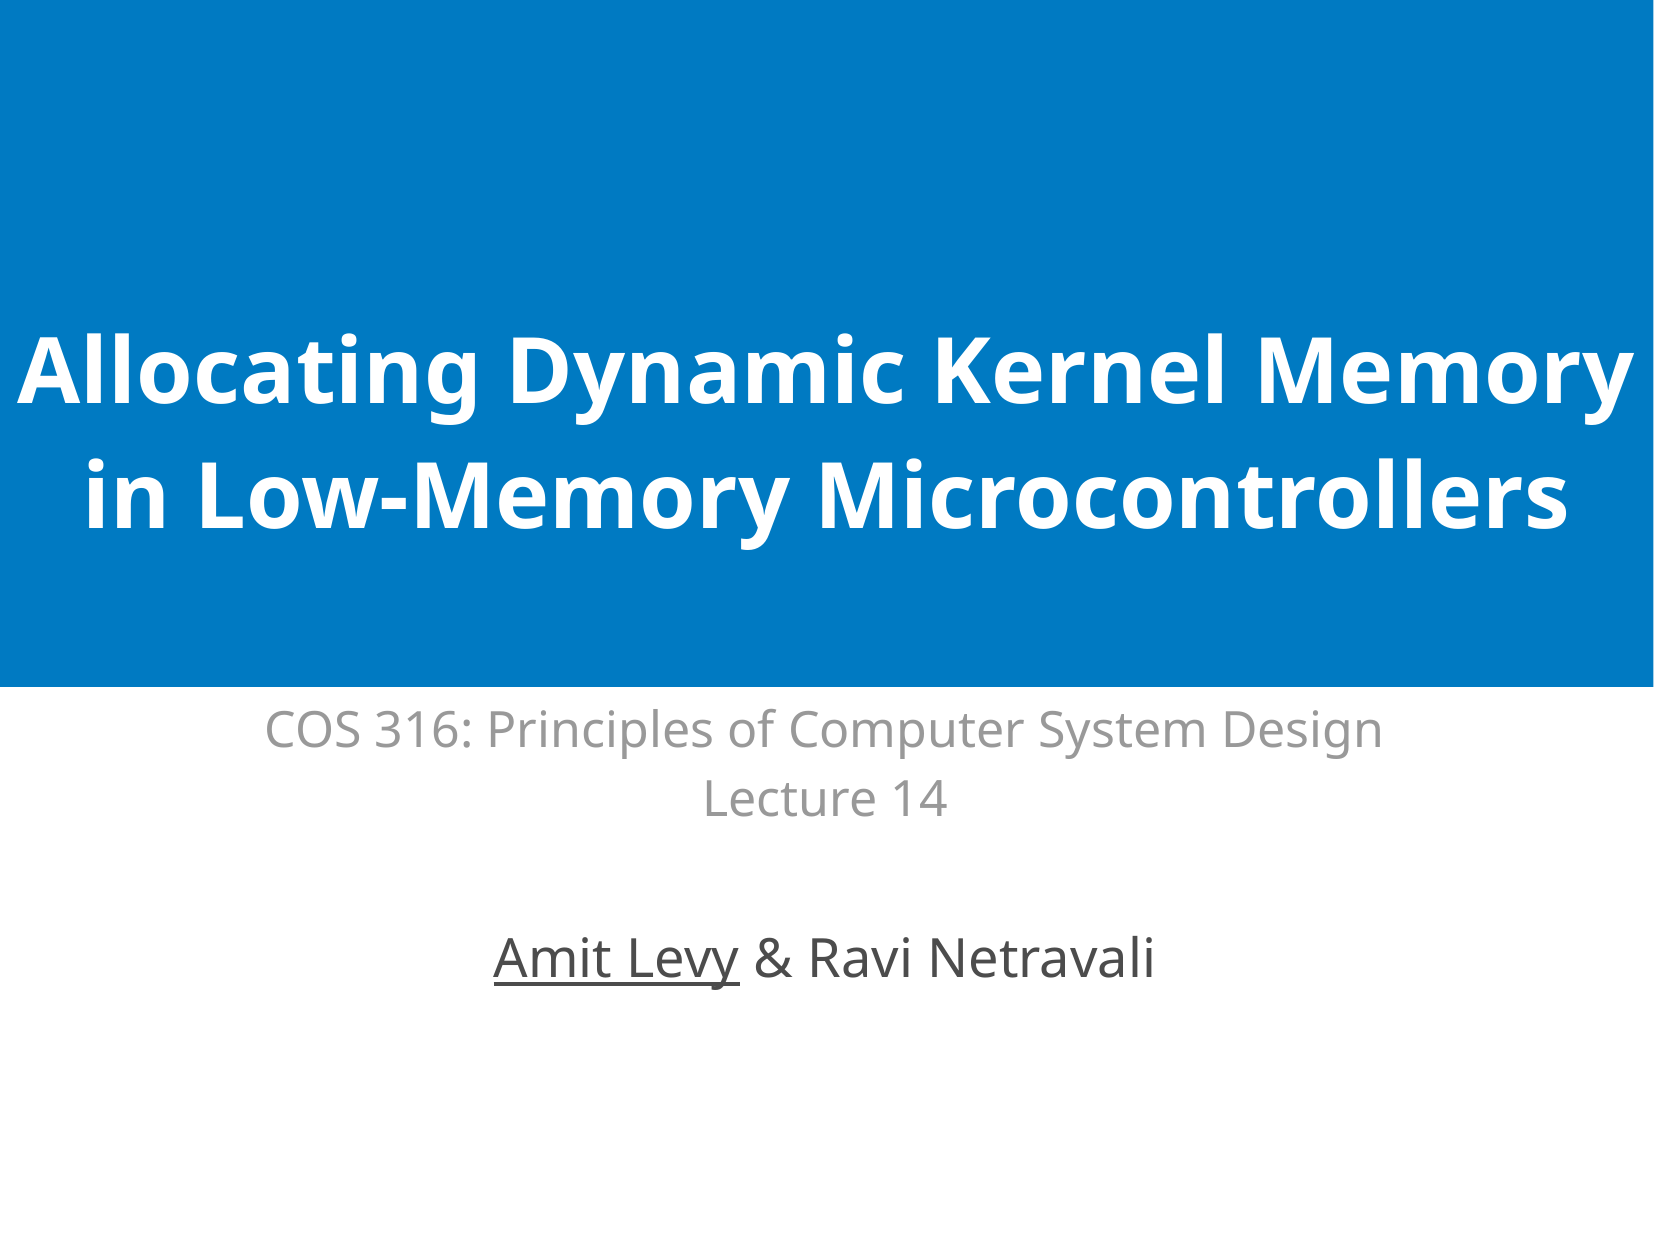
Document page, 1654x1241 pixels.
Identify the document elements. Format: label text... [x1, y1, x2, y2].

text_box COS 316: Principles of Computer System Design Lecture 14 [0, 686, 1651, 853]
subtitle Allocating Dynamic Kernel Memory in Low-Memory Microcontrollers [0, 0, 1654, 687]
text_box Amit Levy & Ravi Netravali [0, 912, 1651, 1079]
